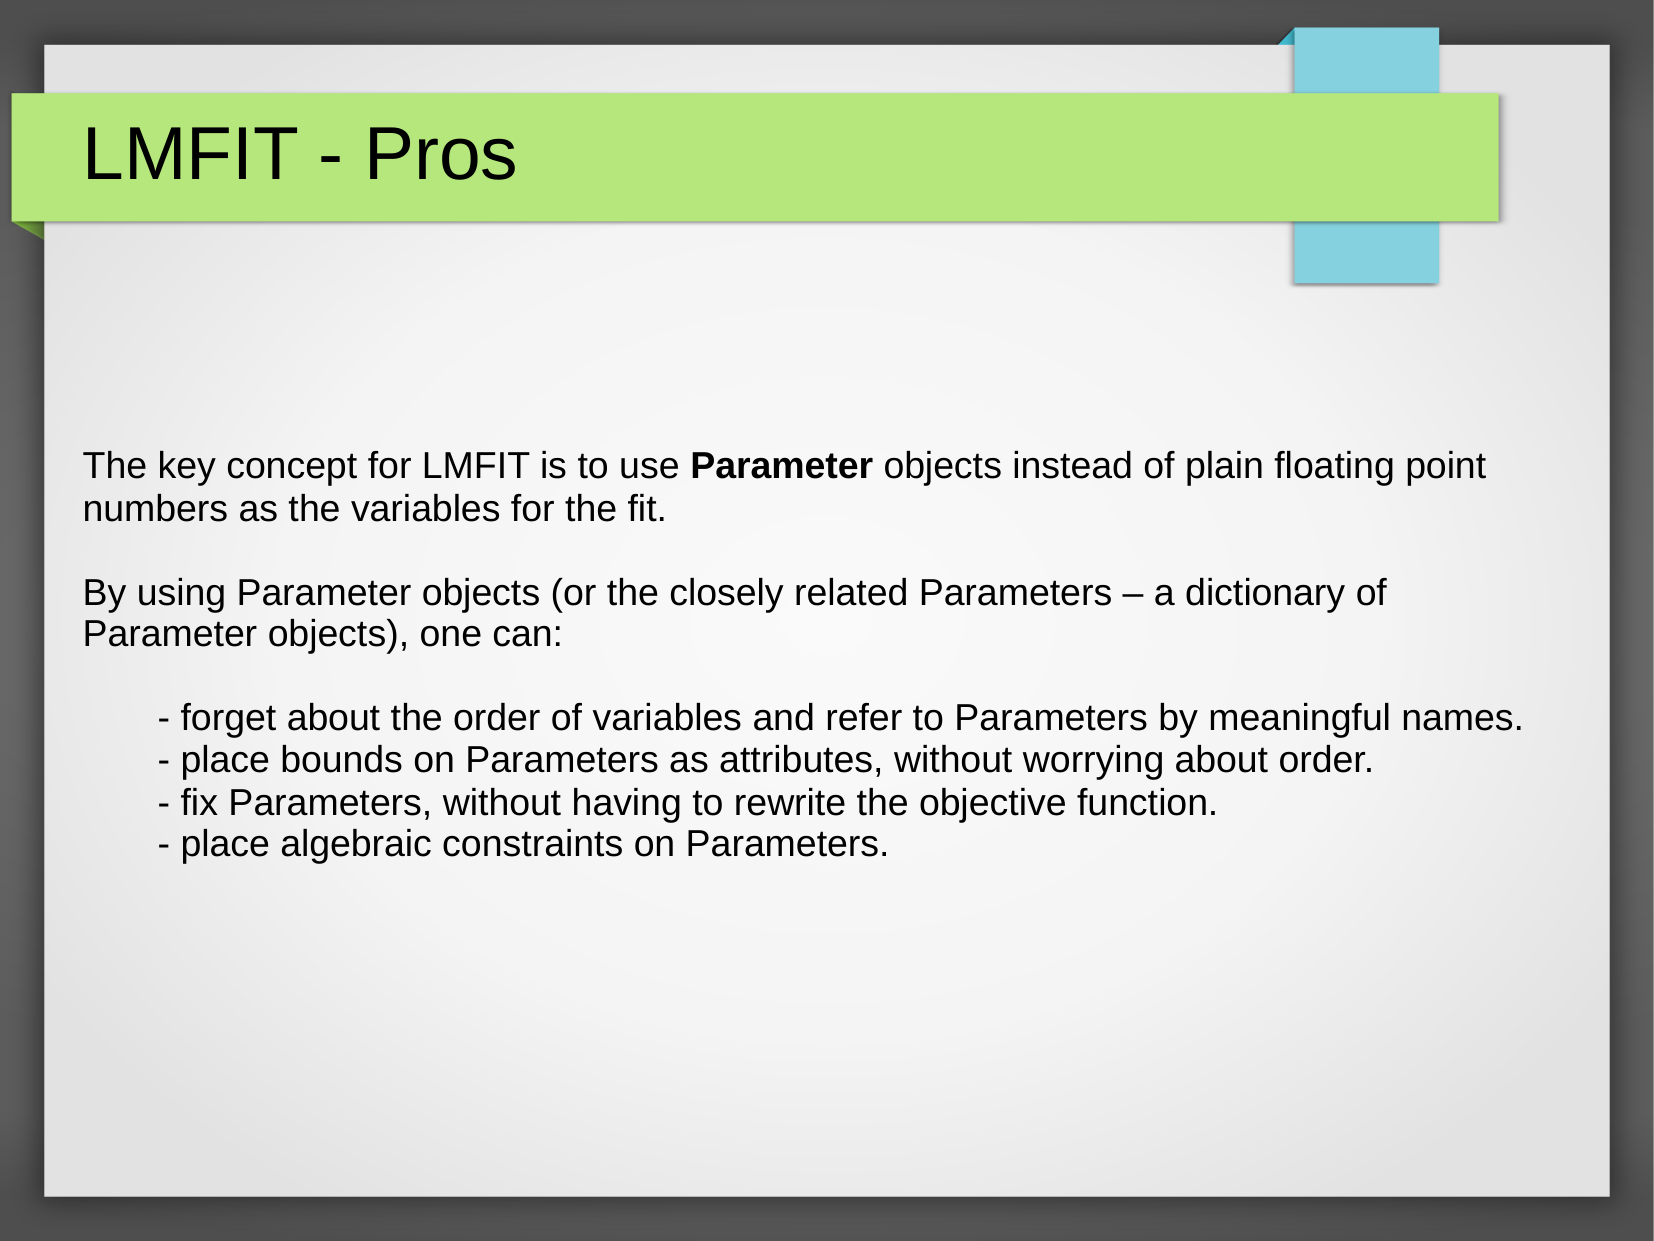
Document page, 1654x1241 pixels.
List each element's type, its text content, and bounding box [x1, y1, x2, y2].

title LMFIT - Pros [82, 94, 1264, 213]
picture [0, 0, 1654, 1241]
subtitle The key concept for LMFIT is to use Parameter objects instead of plain floating point numbers as the variables for the fit. By using Parameter objects (or the closely related Parameters – a dictionary of Parameter objects), one can: - forget about the order of variables and refer to Parameters by meaningful names. - place bounds on Parameters as attributes, without worrying about order. - fix Parameters, without having to rewrite the objective function. - place algebraic constraints on Parameters. [82, 295, 1571, 1015]
